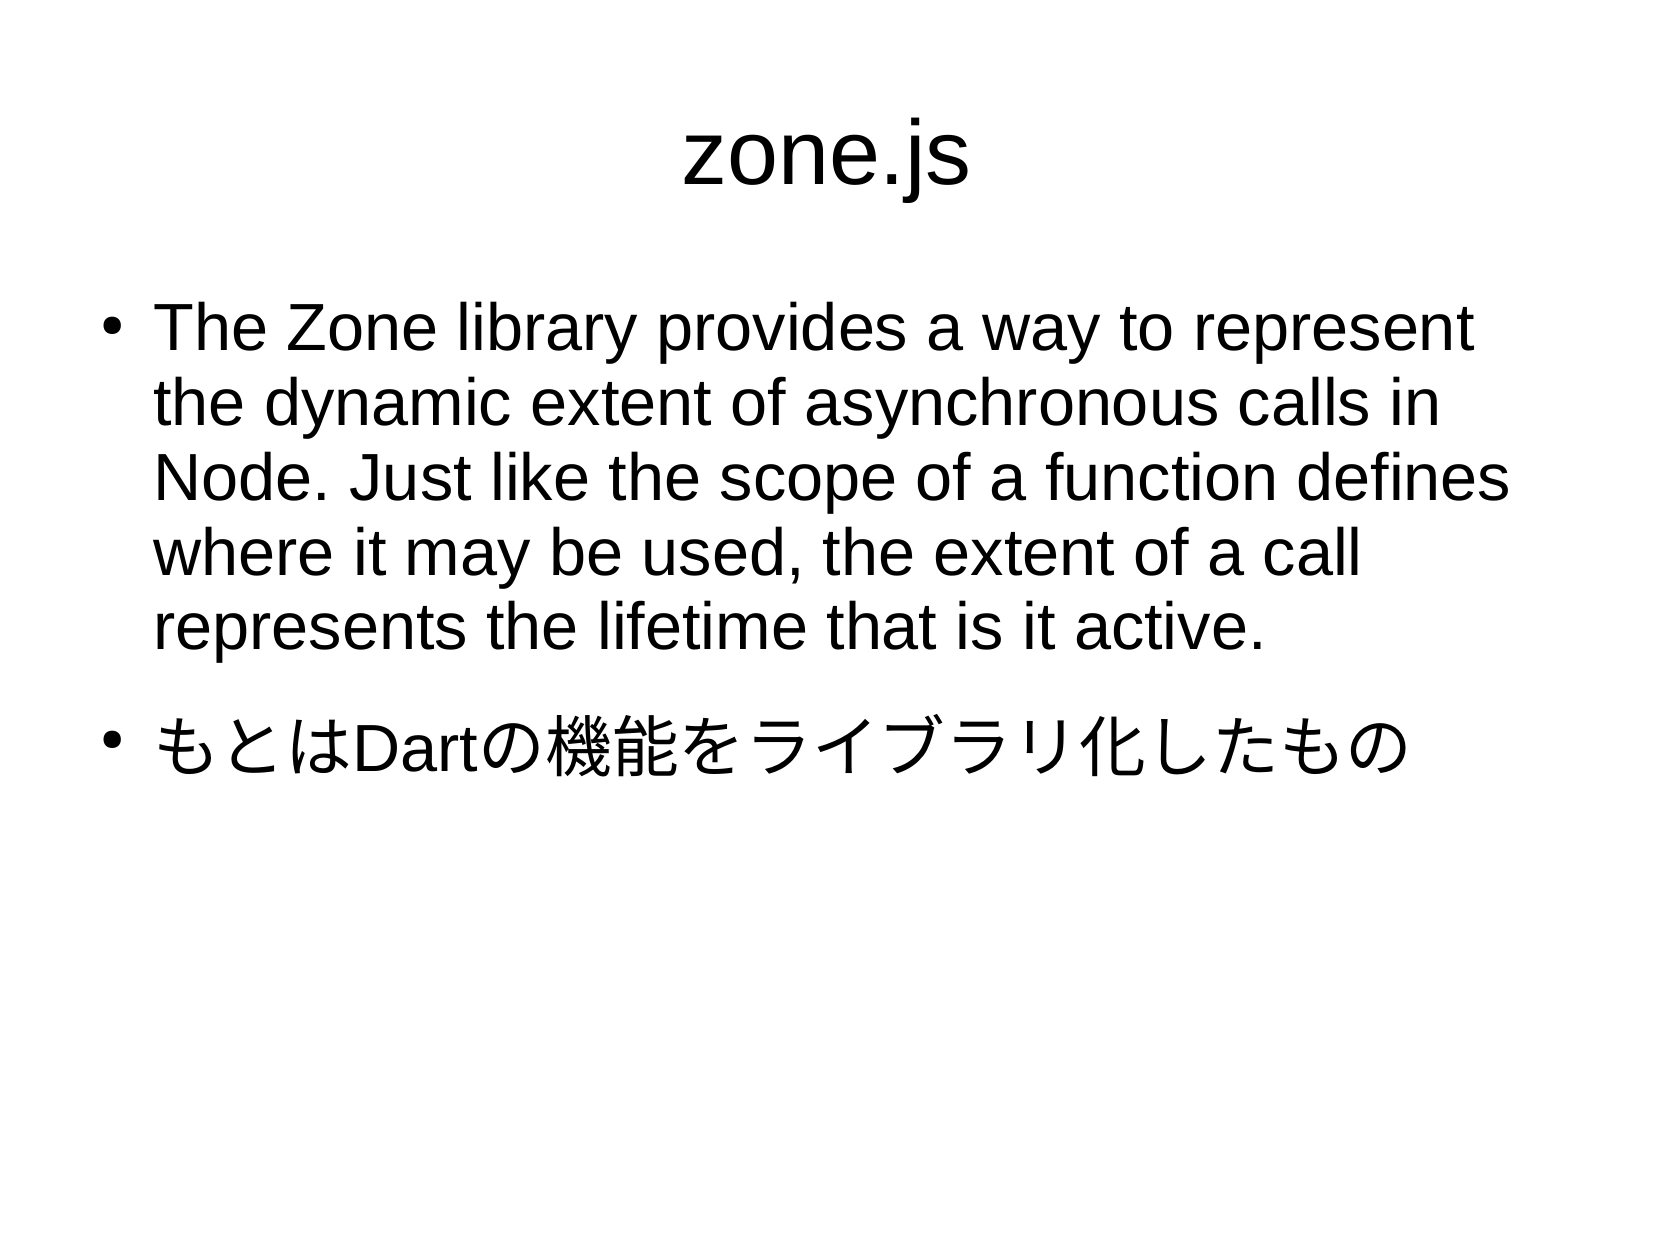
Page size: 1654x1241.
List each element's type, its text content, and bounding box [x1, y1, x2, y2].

list The Zone library provides a way to represent the dynamic extent of asynchronous calls in Node. Just like the scope of a function defines where it may be used, the extent of a call represents the lifetime that is it active. もとはDartの機能をライブラリ化したもの [82, 290, 1571, 1010]
title zone.js [82, 49, 1571, 257]
